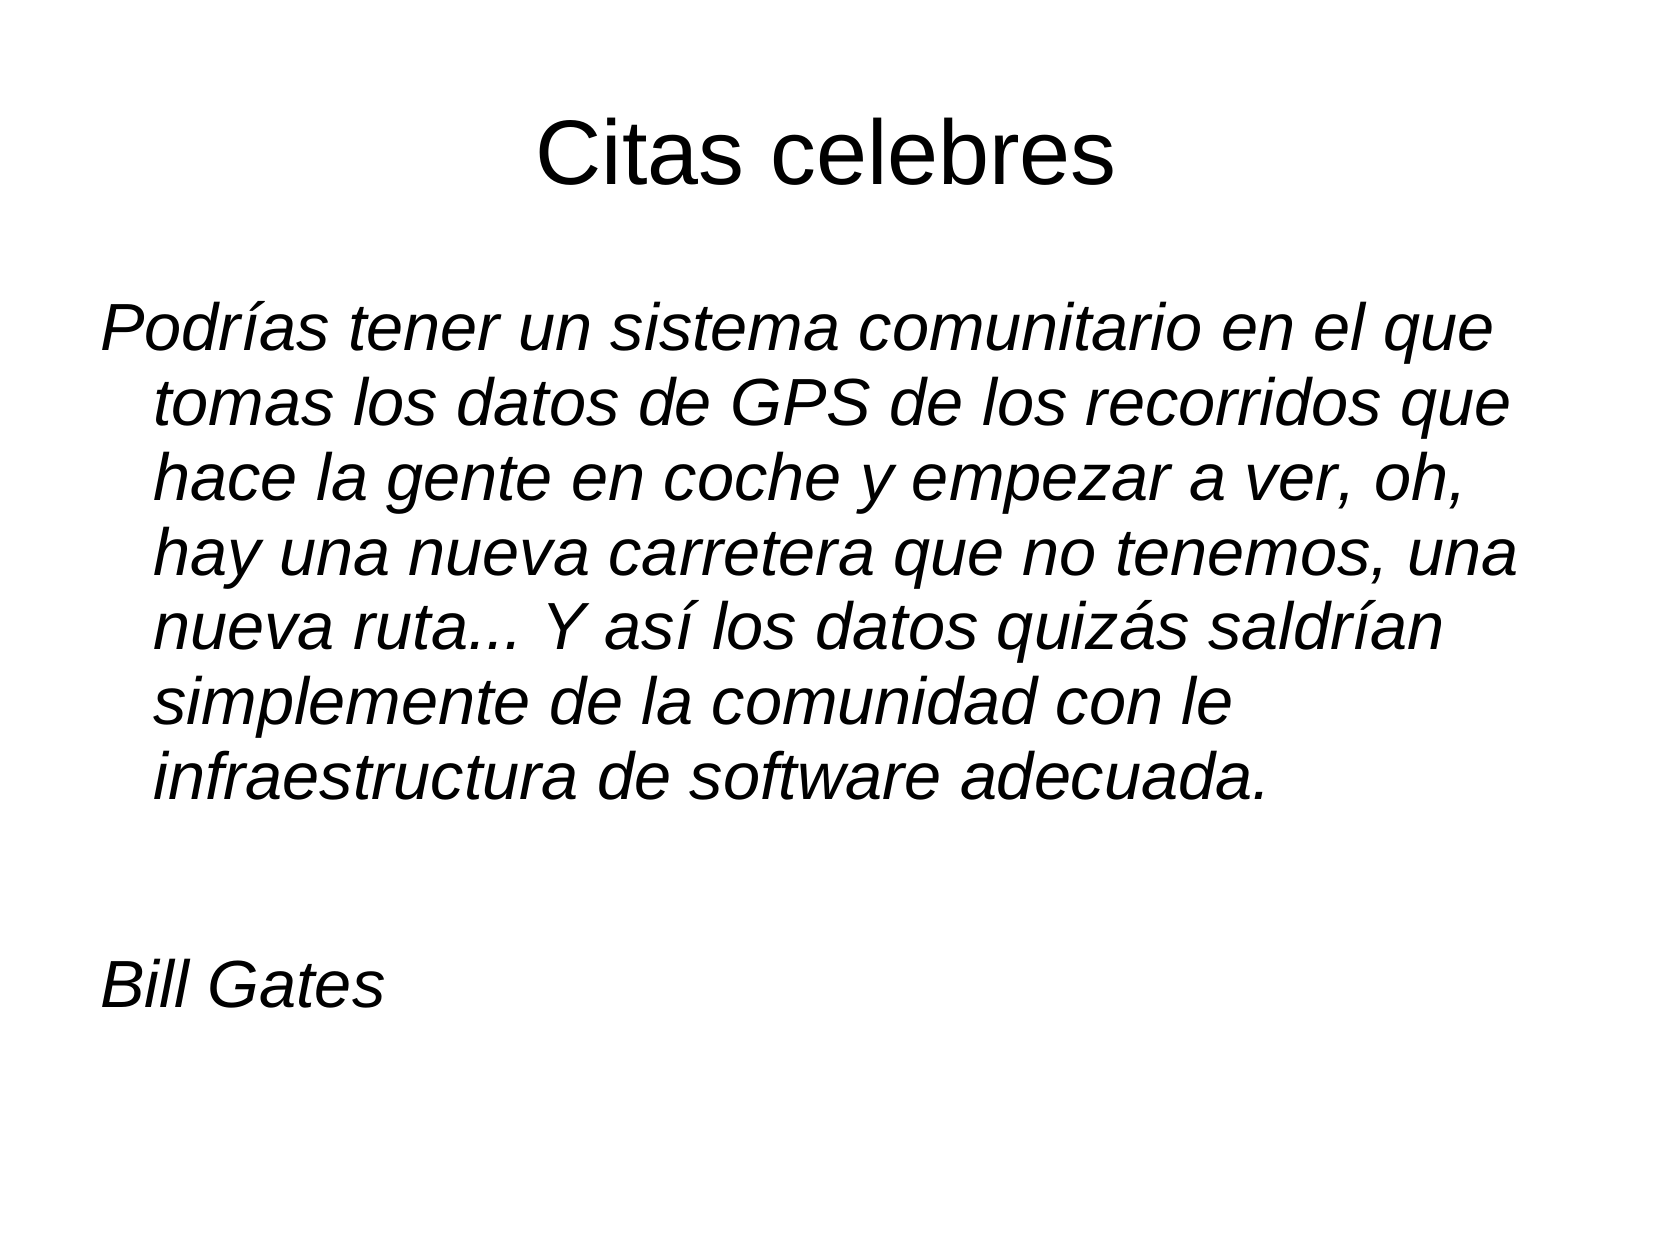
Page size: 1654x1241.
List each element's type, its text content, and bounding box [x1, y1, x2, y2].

list Podrías tener un sistema comunitario en el que tomas los datos de GPS de los recorridos que hace la gente en coche y empezar a ver, oh, hay una nueva carretera que no tenemos, una nueva ruta... Y así los datos quizás saldrían simplemente de la comunidad con le infraestructura de software adecuada. Bill Gates [82, 290, 1571, 1127]
title Citas celebres [82, 49, 1571, 257]
